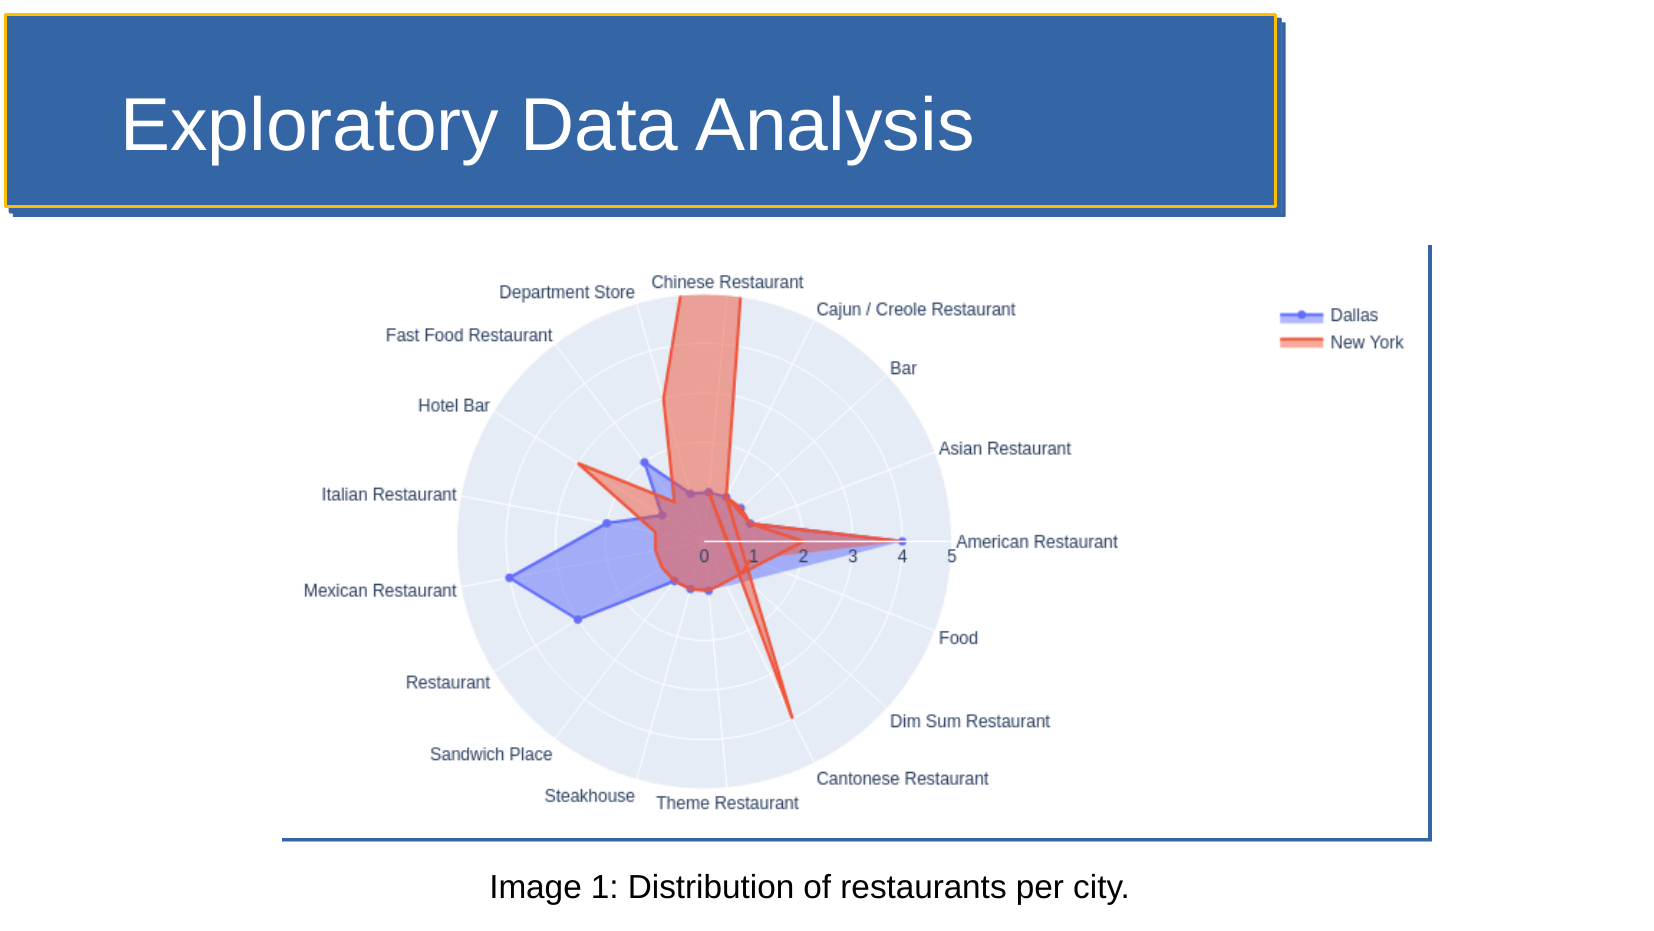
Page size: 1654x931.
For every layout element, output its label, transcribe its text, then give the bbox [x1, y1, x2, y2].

list Image 1: Distribution of restaurants per city. [450, 862, 1171, 910]
picture [278, 241, 1428, 839]
title Exploratory Data Analysis [82, 44, 1235, 192]
